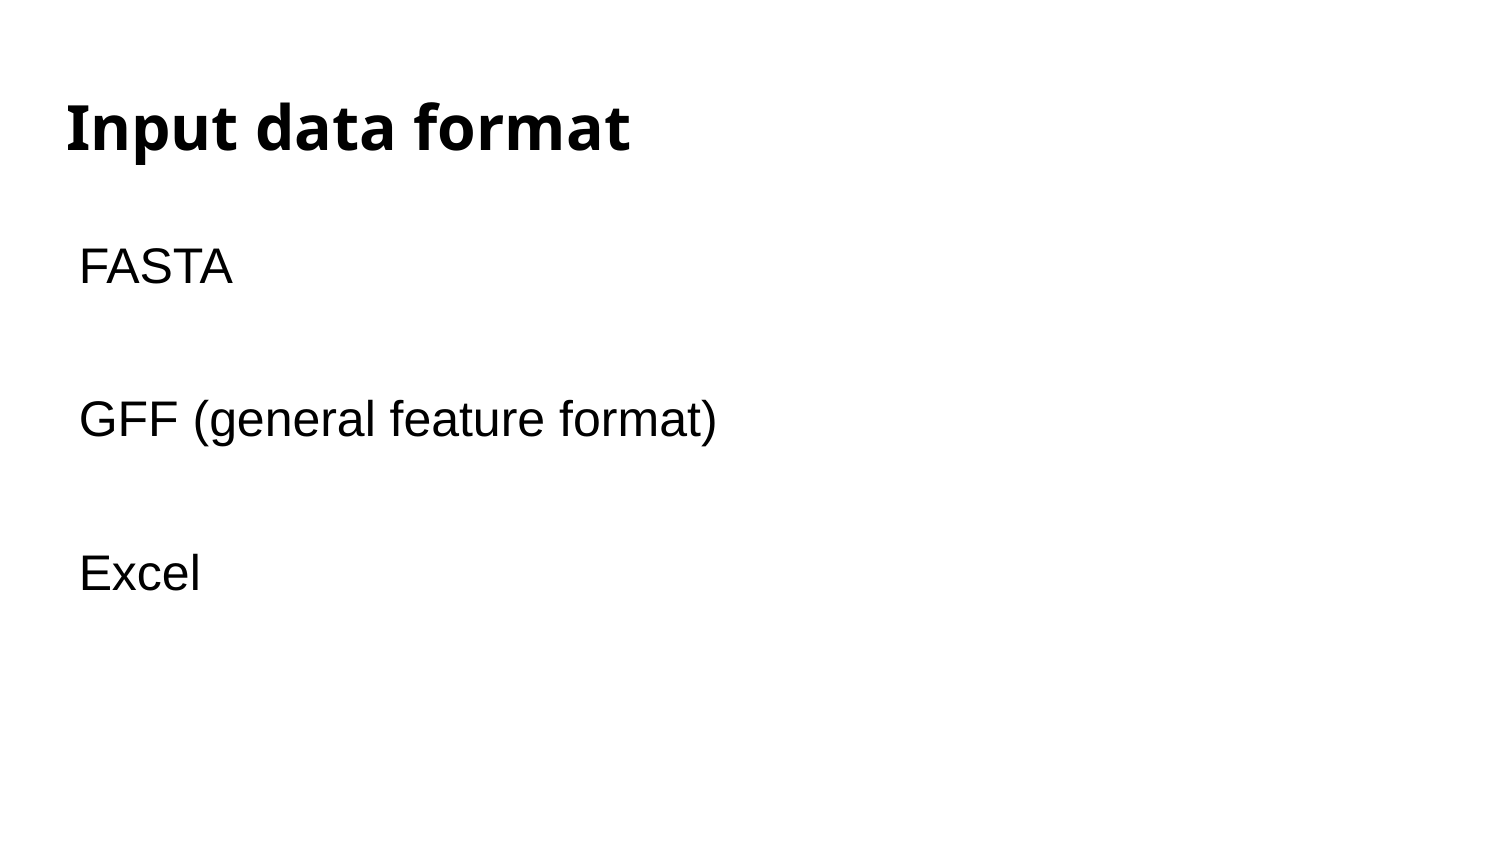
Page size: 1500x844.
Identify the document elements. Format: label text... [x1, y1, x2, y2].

list FASTA GFF (general feature format) Excel [51, 218, 1449, 779]
title Input data format [51, 72, 1449, 176]
